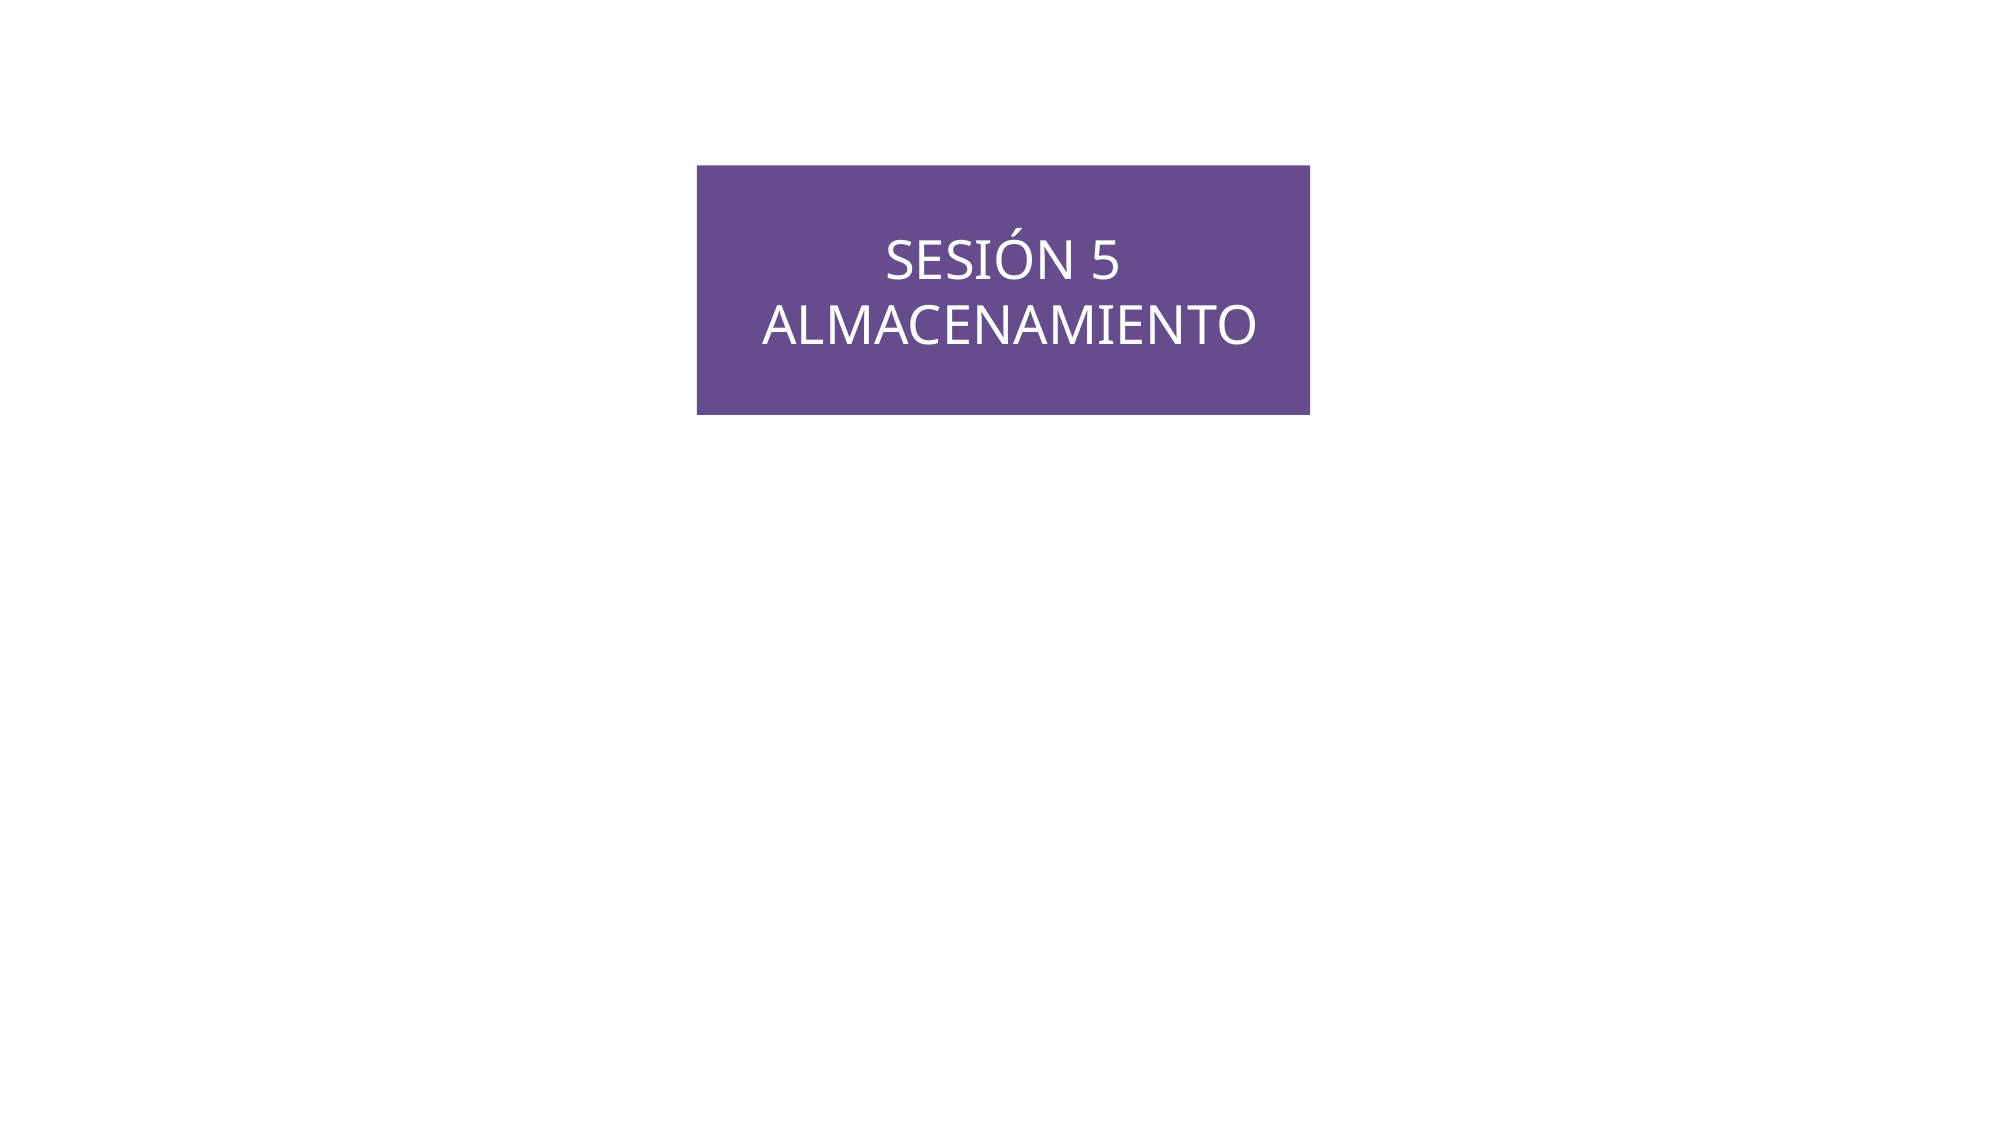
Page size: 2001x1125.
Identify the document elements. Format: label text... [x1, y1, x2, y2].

text_box SESIÓN 5 ALMACENAMIENTO [696, 165, 1311, 415]
